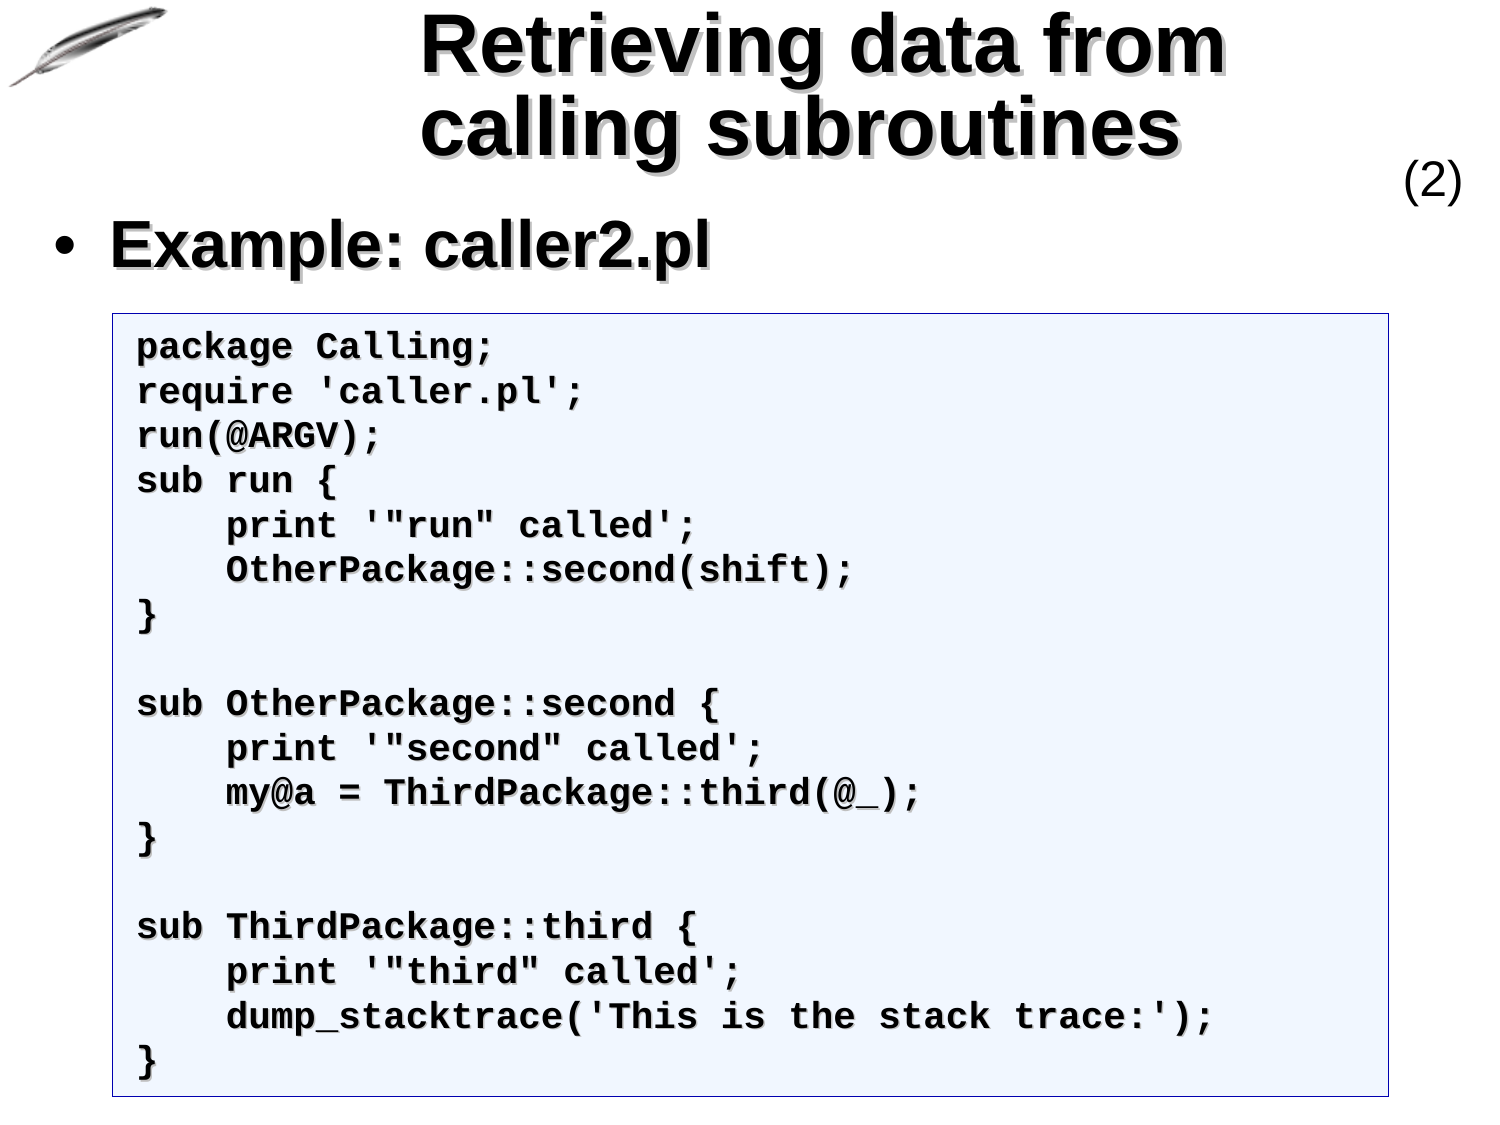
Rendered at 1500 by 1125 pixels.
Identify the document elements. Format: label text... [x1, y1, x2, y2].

picture [5, 5, 173, 89]
list Example: caller2.pl [53, 207, 1447, 1084]
title Retrieving data from calling subroutines [419, 0, 1459, 179]
text_box (2) [1387, 141, 1479, 213]
text_box package Calling; require 'caller.pl'; run(@ARGV); sub run { print '"run" called'; OtherPackage::second(shift); } sub OtherPackage::second { print '"second" called'; my@a = ThirdPackage::third(@_); } sub ThirdPackage::third { print '"third" called'; dump_stacktrace('This is the stack trace:'); } [112, 313, 1388, 1096]
